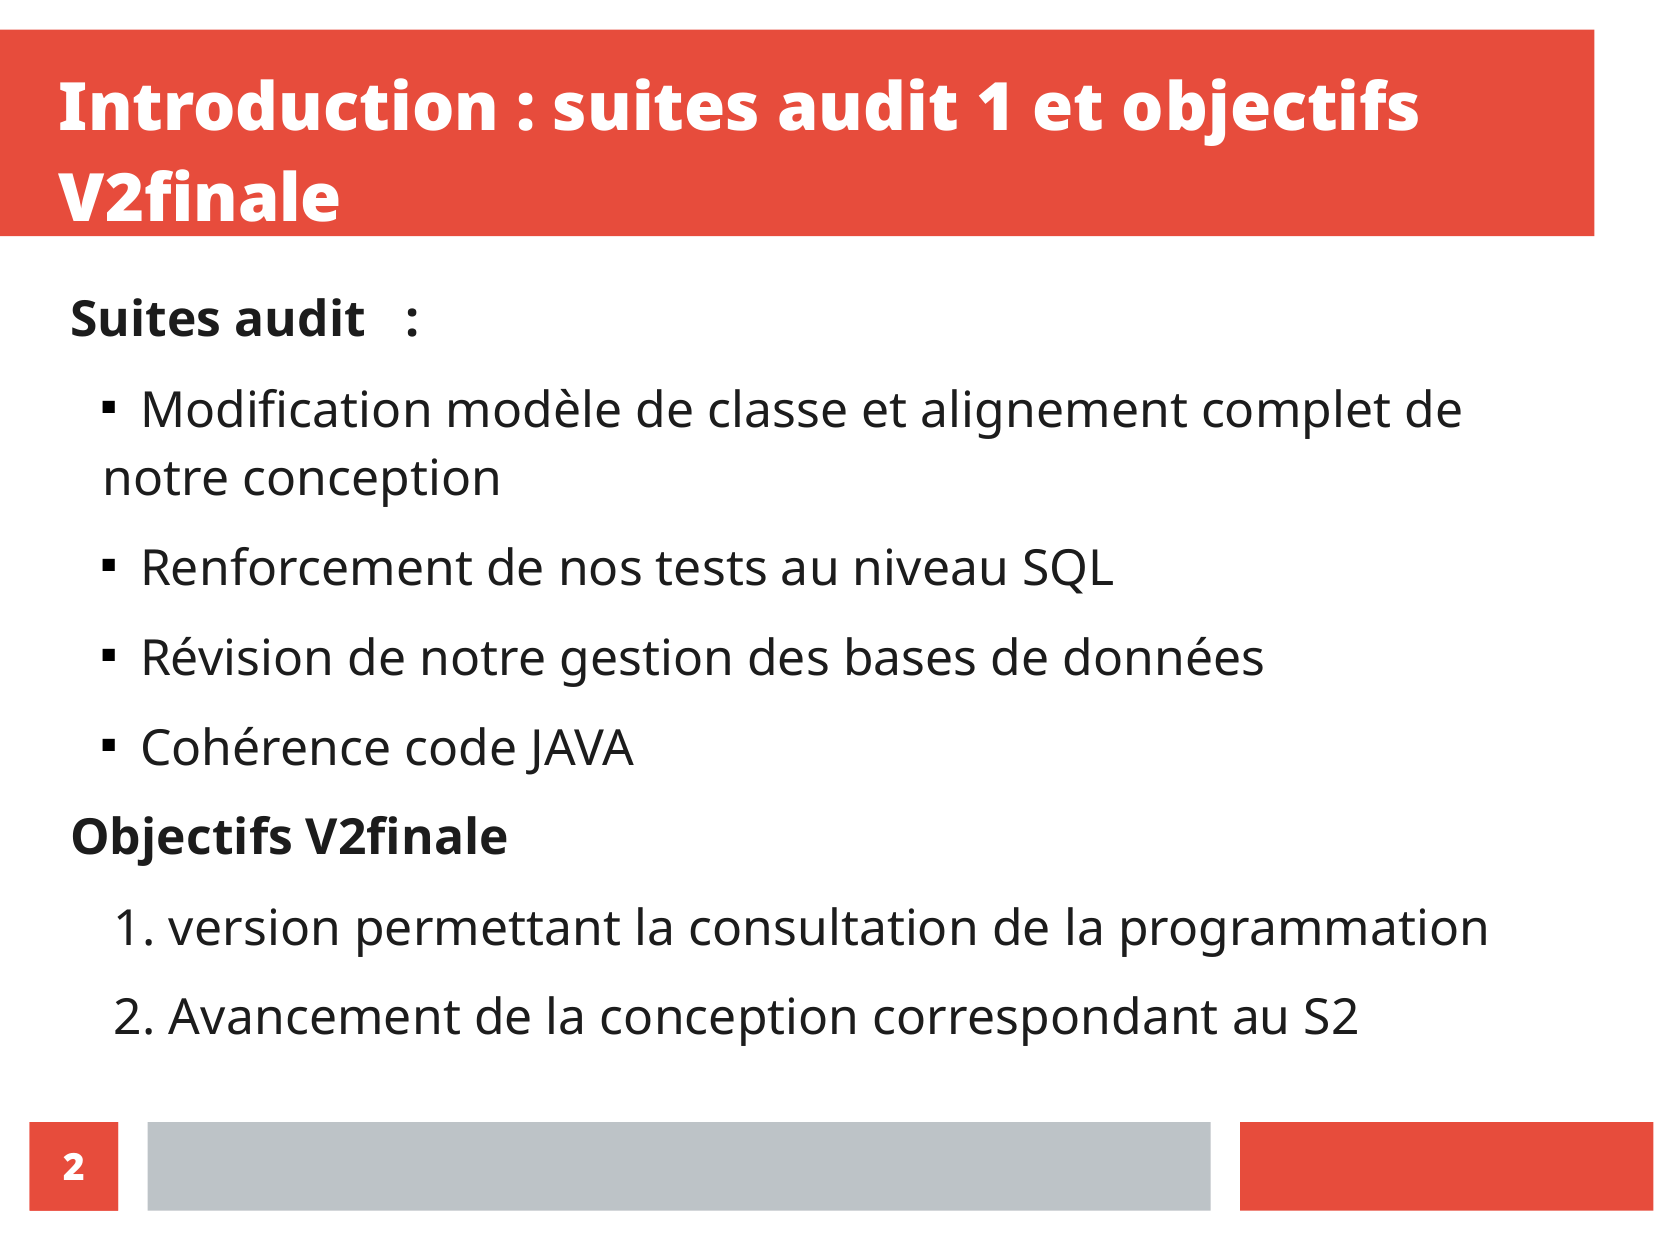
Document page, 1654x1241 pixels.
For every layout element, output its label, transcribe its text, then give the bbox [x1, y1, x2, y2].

title Introduction : suites audit 1 et objectifs V2finale [59, 59, 1595, 207]
list Suites audit : Modification modèle de classe et alignement complet de notre conception Renforcement de nos tests au niveau SQL Révision de notre gestion des bases de données Cohérence code JAVA Objectifs V2finale 1. version permettant la consultation de la programmation 2. Avancement de la conception correspondant au S2 [59, 283, 1565, 1052]
